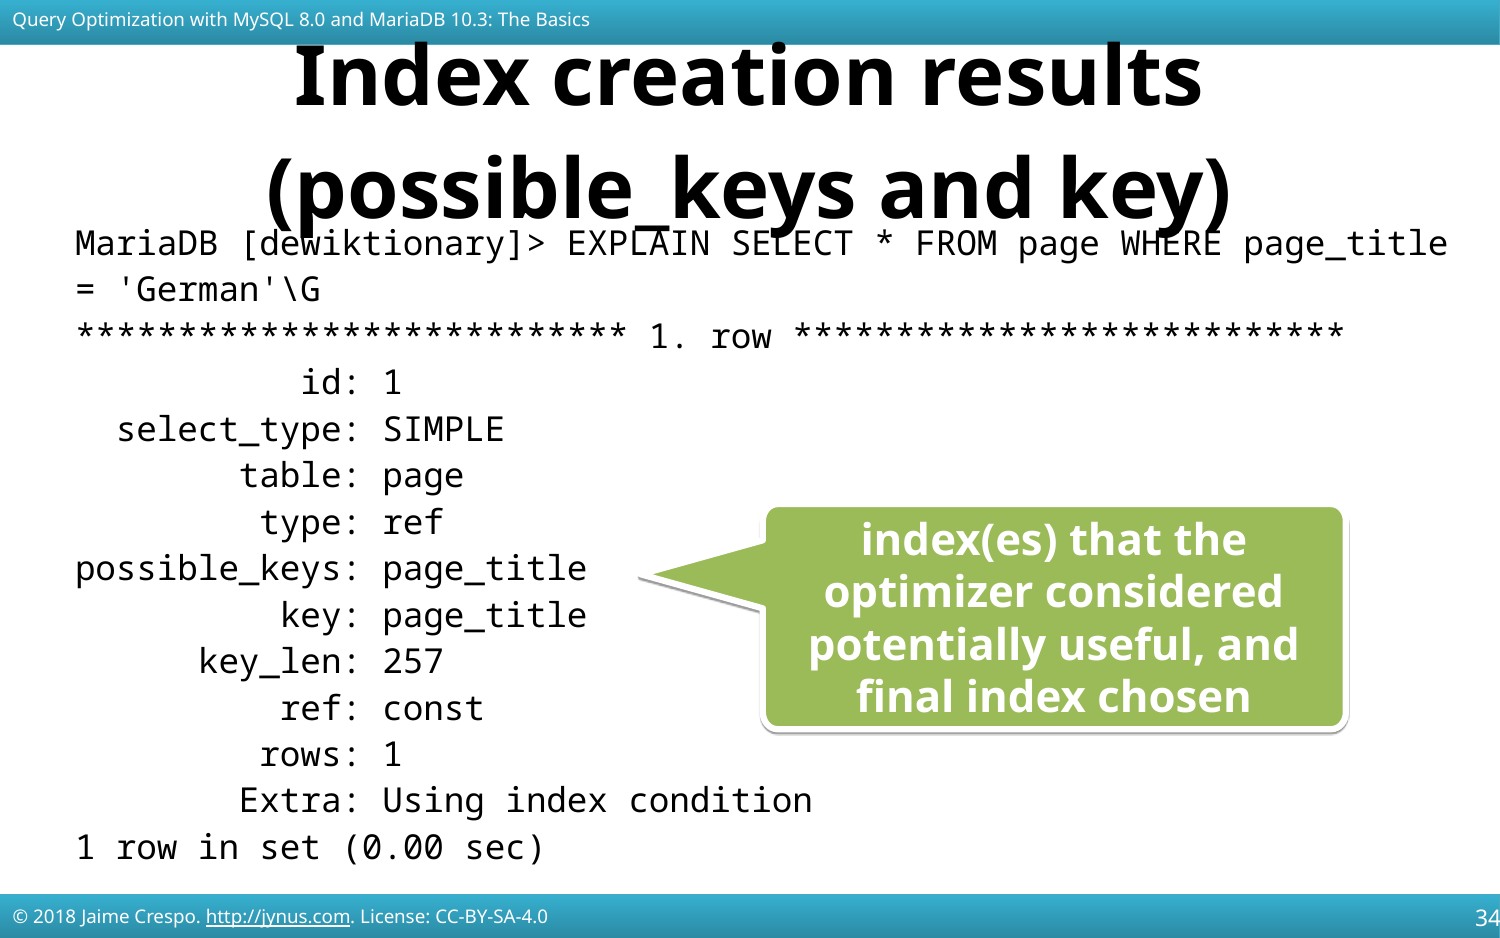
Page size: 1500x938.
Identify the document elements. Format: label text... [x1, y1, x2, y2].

text_box index(es) that the optimizer considered potentially useful, and final index chosen [640, 504, 1346, 730]
list MariaDB [dewiktionary]> EXPLAIN SELECT * FROM page WHERE page_title = 'German'\G *************************** 1. row *************************** id: 1 select_type: SIMPLE table: page type: ref possible_keys: page_title key: page_title key_len: 257 ref: const rows: 1 Extra: Using index condition 1 row in set (0.00 sec) [75, 218, 1456, 871]
title Index creation results (possible_keys and key) [75, 32, 1425, 218]
